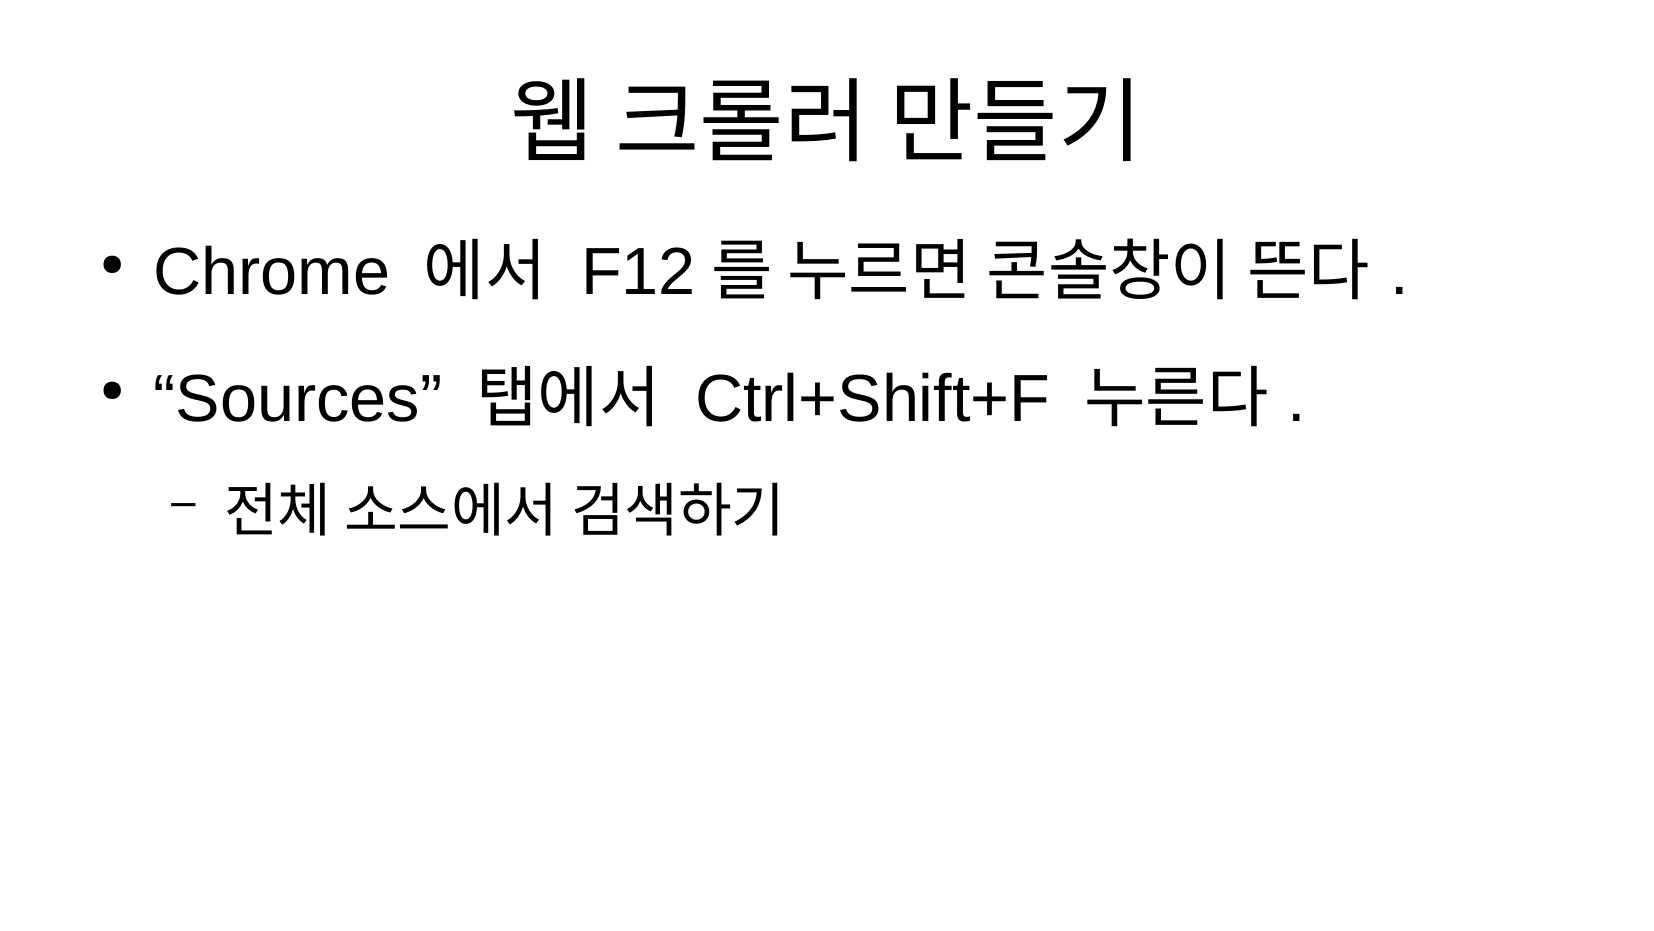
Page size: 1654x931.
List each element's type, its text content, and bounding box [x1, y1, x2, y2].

title 웹 크롤러 만들기 [82, 37, 1571, 193]
list Chrome 에서 F12를 누르면 콘솔창이 뜬다. “Sources” 탭에서 Ctrl+Shift+F 누른다. 전체 소스에서 검색하기 [82, 217, 1571, 758]
